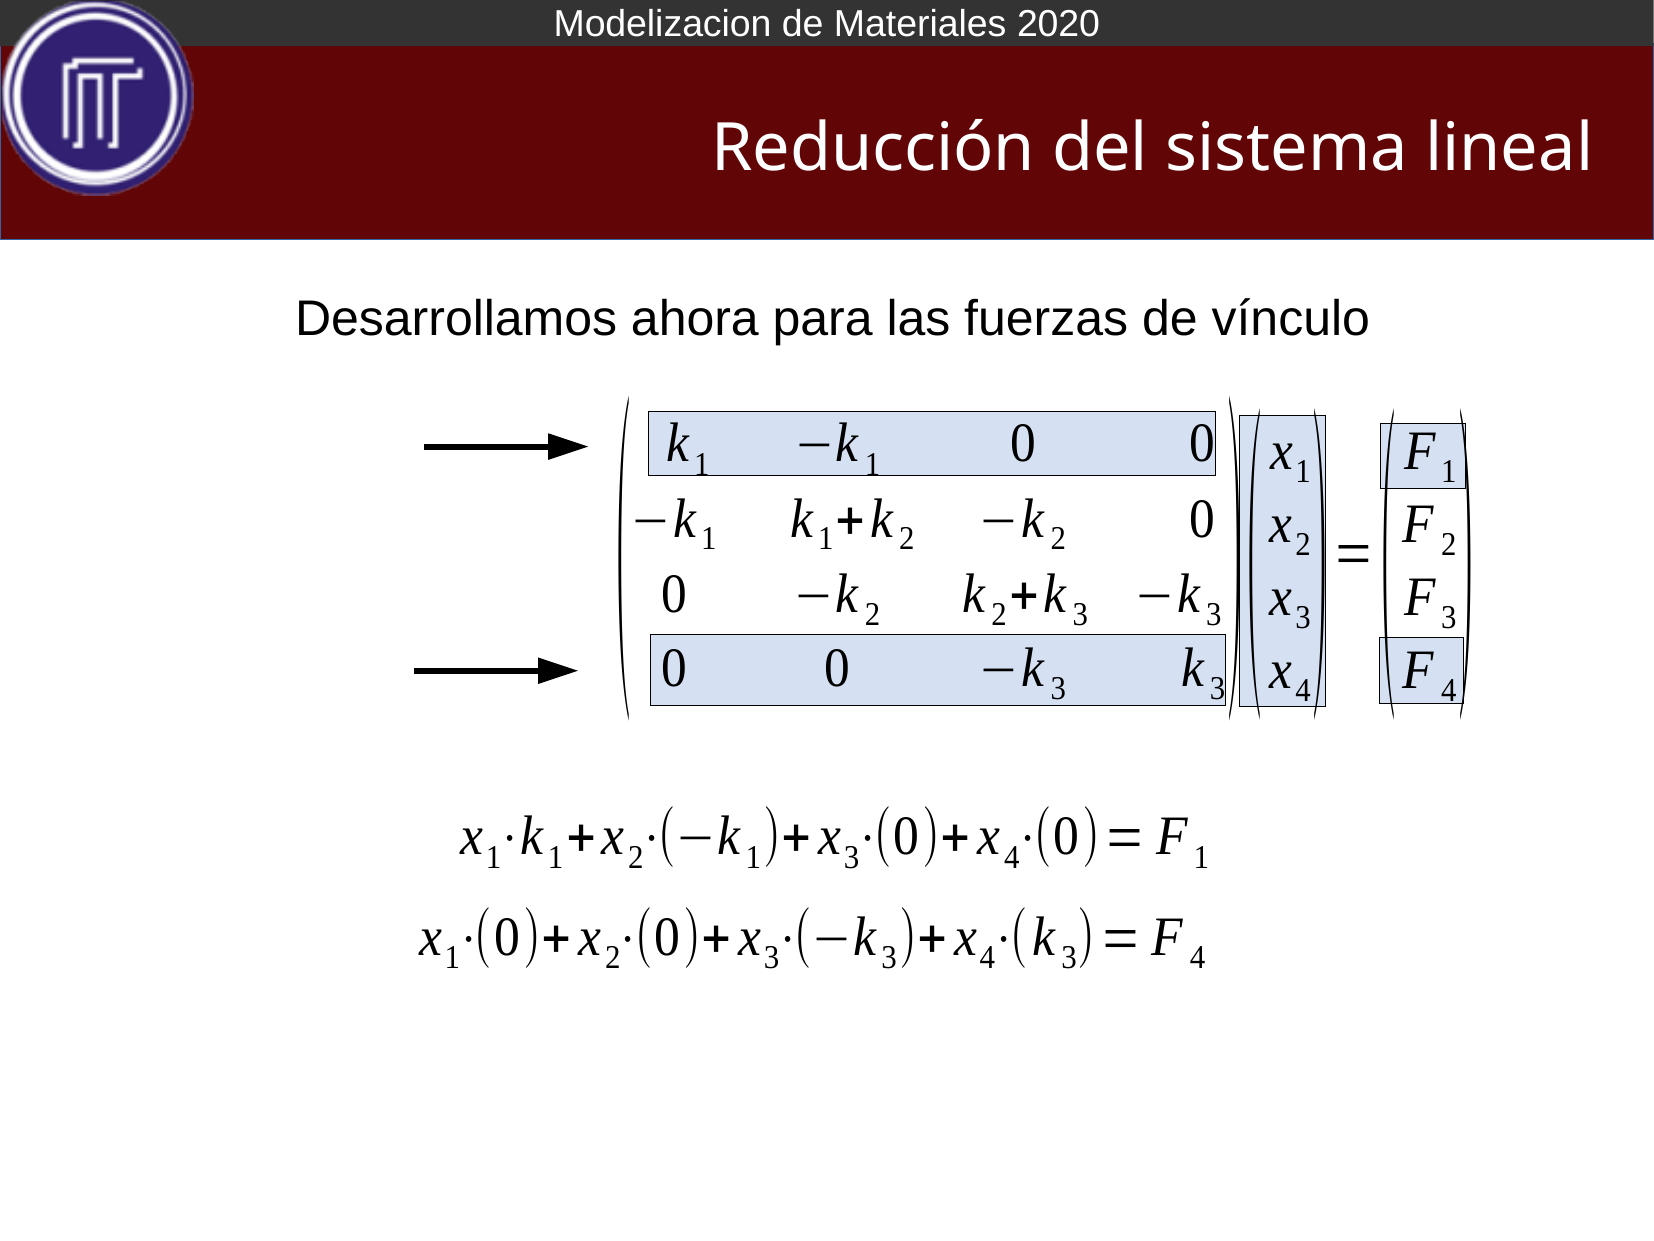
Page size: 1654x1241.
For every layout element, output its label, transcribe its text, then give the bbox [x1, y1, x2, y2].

chart [451, 804, 1215, 876]
chart [409, 904, 1211, 976]
picture [0, 0, 194, 196]
chart [608, 391, 1482, 724]
list Desarrollamos ahora para las fuerzas de vínculo [82, 290, 1571, 358]
title Reducción del sistema lineal [41, 70, 1654, 218]
